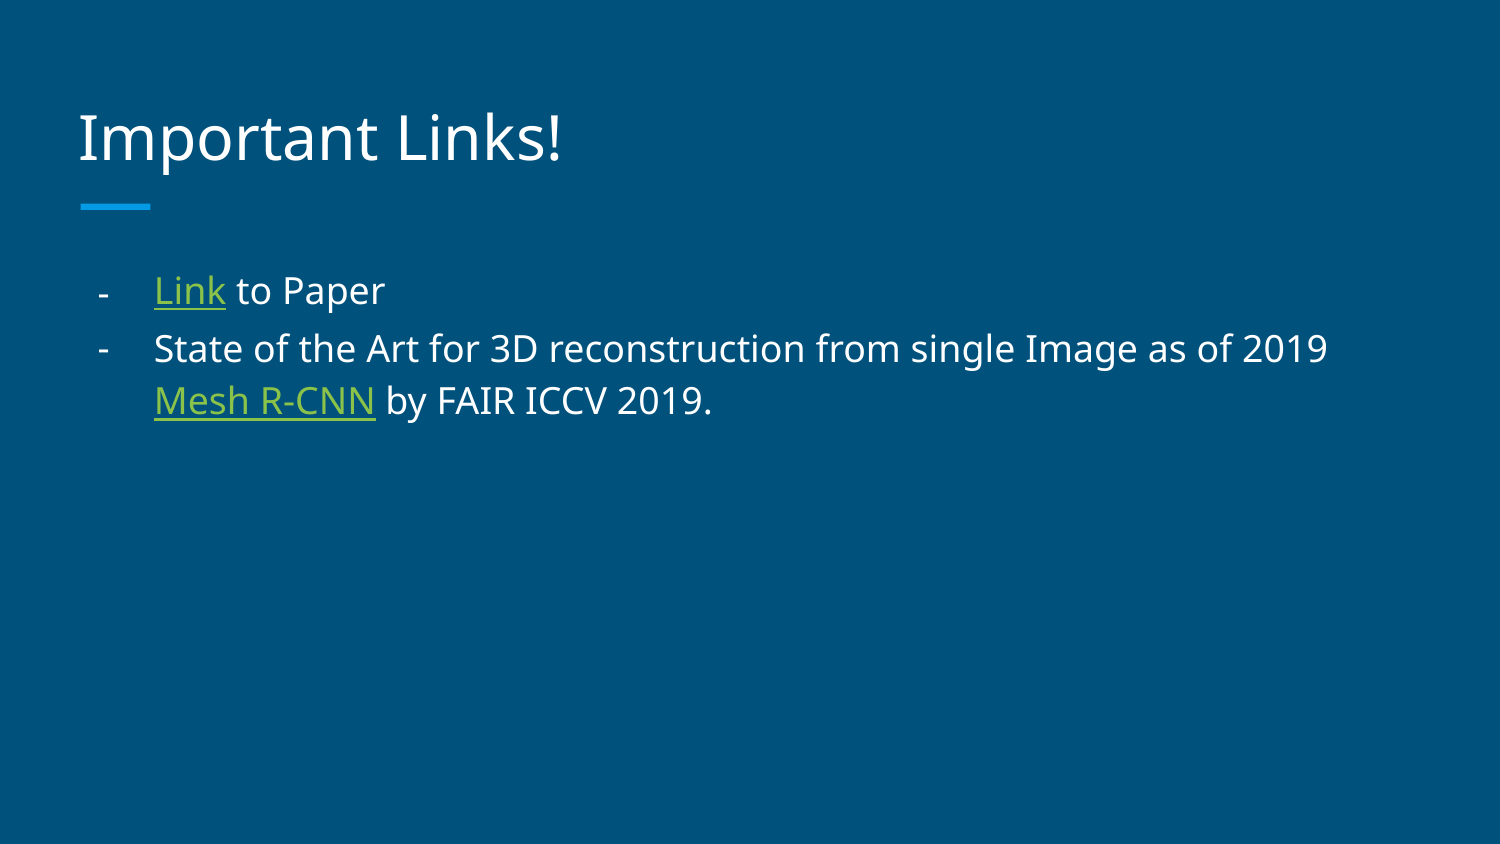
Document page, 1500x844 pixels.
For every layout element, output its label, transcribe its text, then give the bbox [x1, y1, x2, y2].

title Important Links! [63, 75, 1437, 188]
list Link to Paper State of the Art for 3D reconstruction from single Image as of 2019 Mesh R-CNN by FAIR ICCV 2019. [63, 244, 1437, 750]
